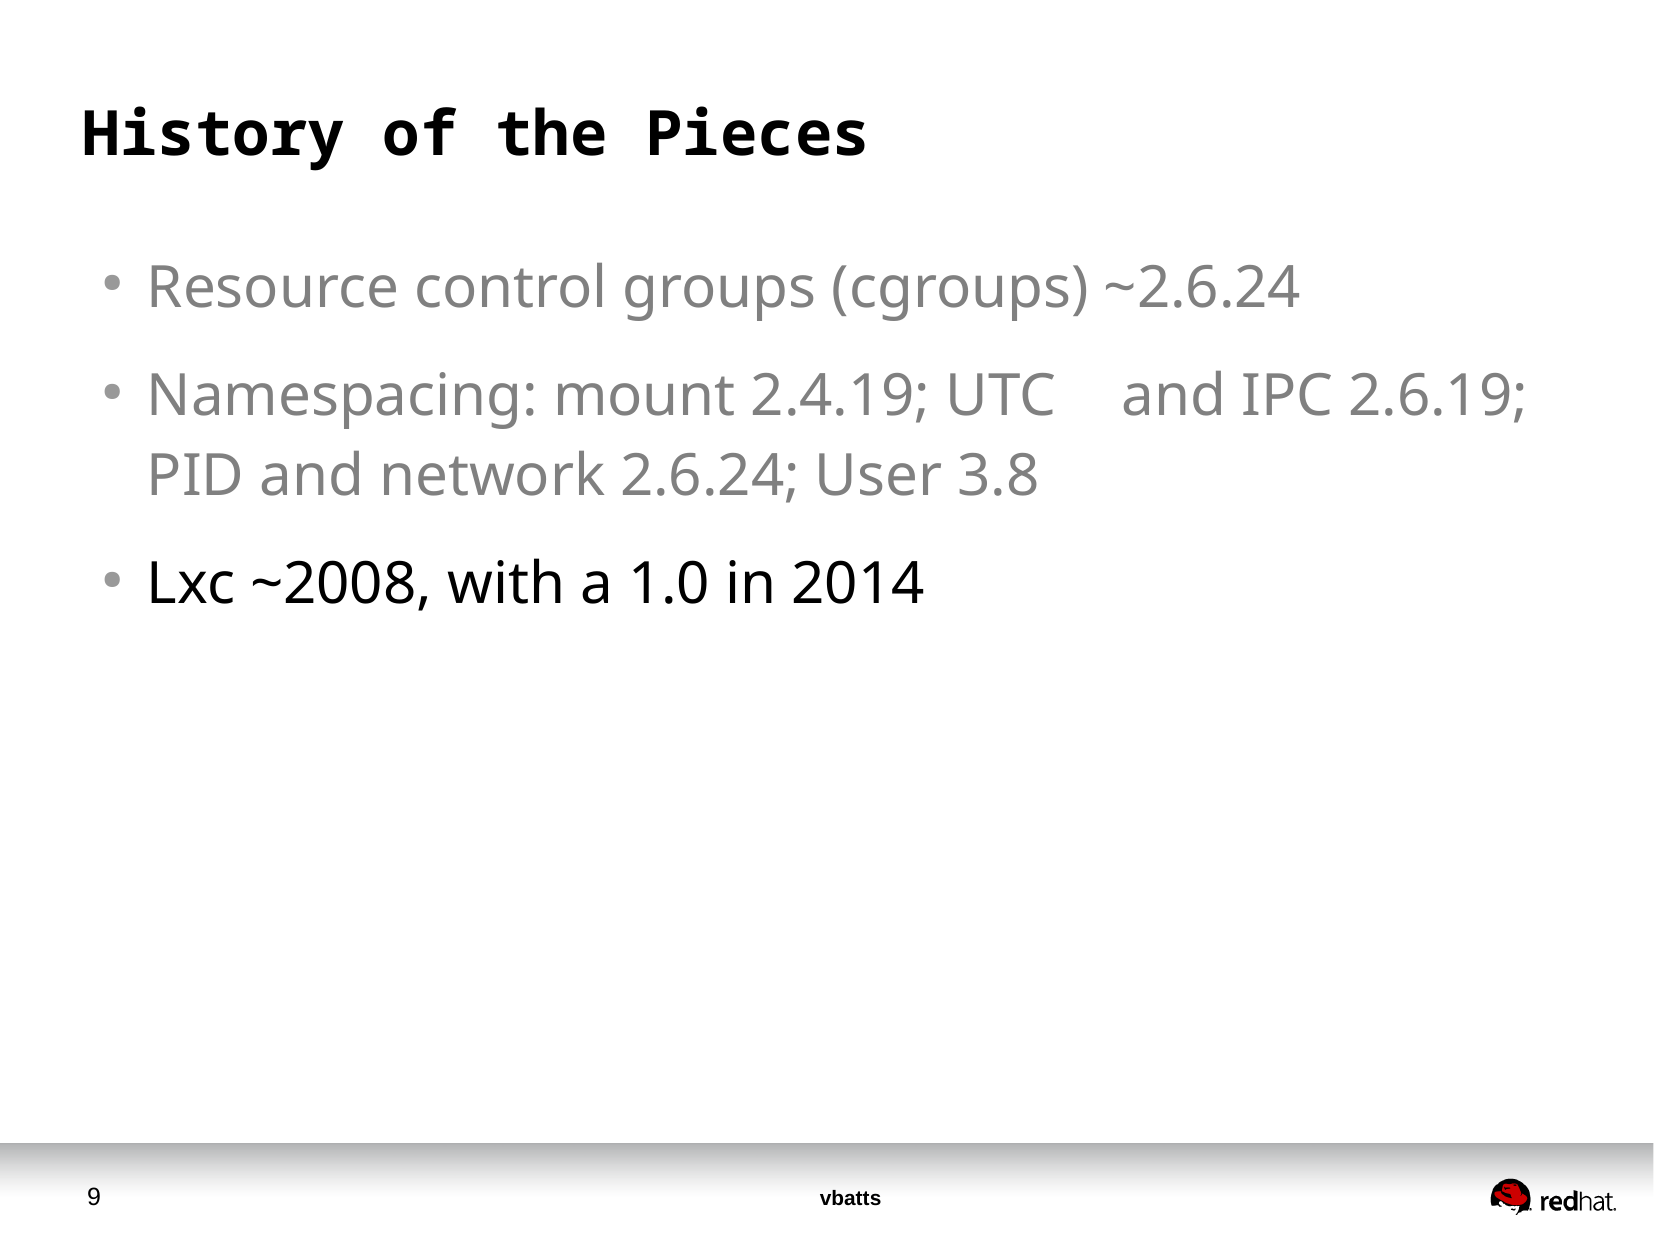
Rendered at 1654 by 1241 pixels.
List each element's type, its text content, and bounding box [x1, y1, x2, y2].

picture [0, 1143, 1654, 1241]
title History of the Pieces [82, 37, 1571, 226]
list Resource control groups (cgroups) ~2.6.24 Namespacing: mount 2.4.19; UTC and IPC 2.6.19; PID and network 2.6.24; User 3.8 Lxc ~2008, with a 1.0 in 2014 [86, 244, 1576, 1039]
